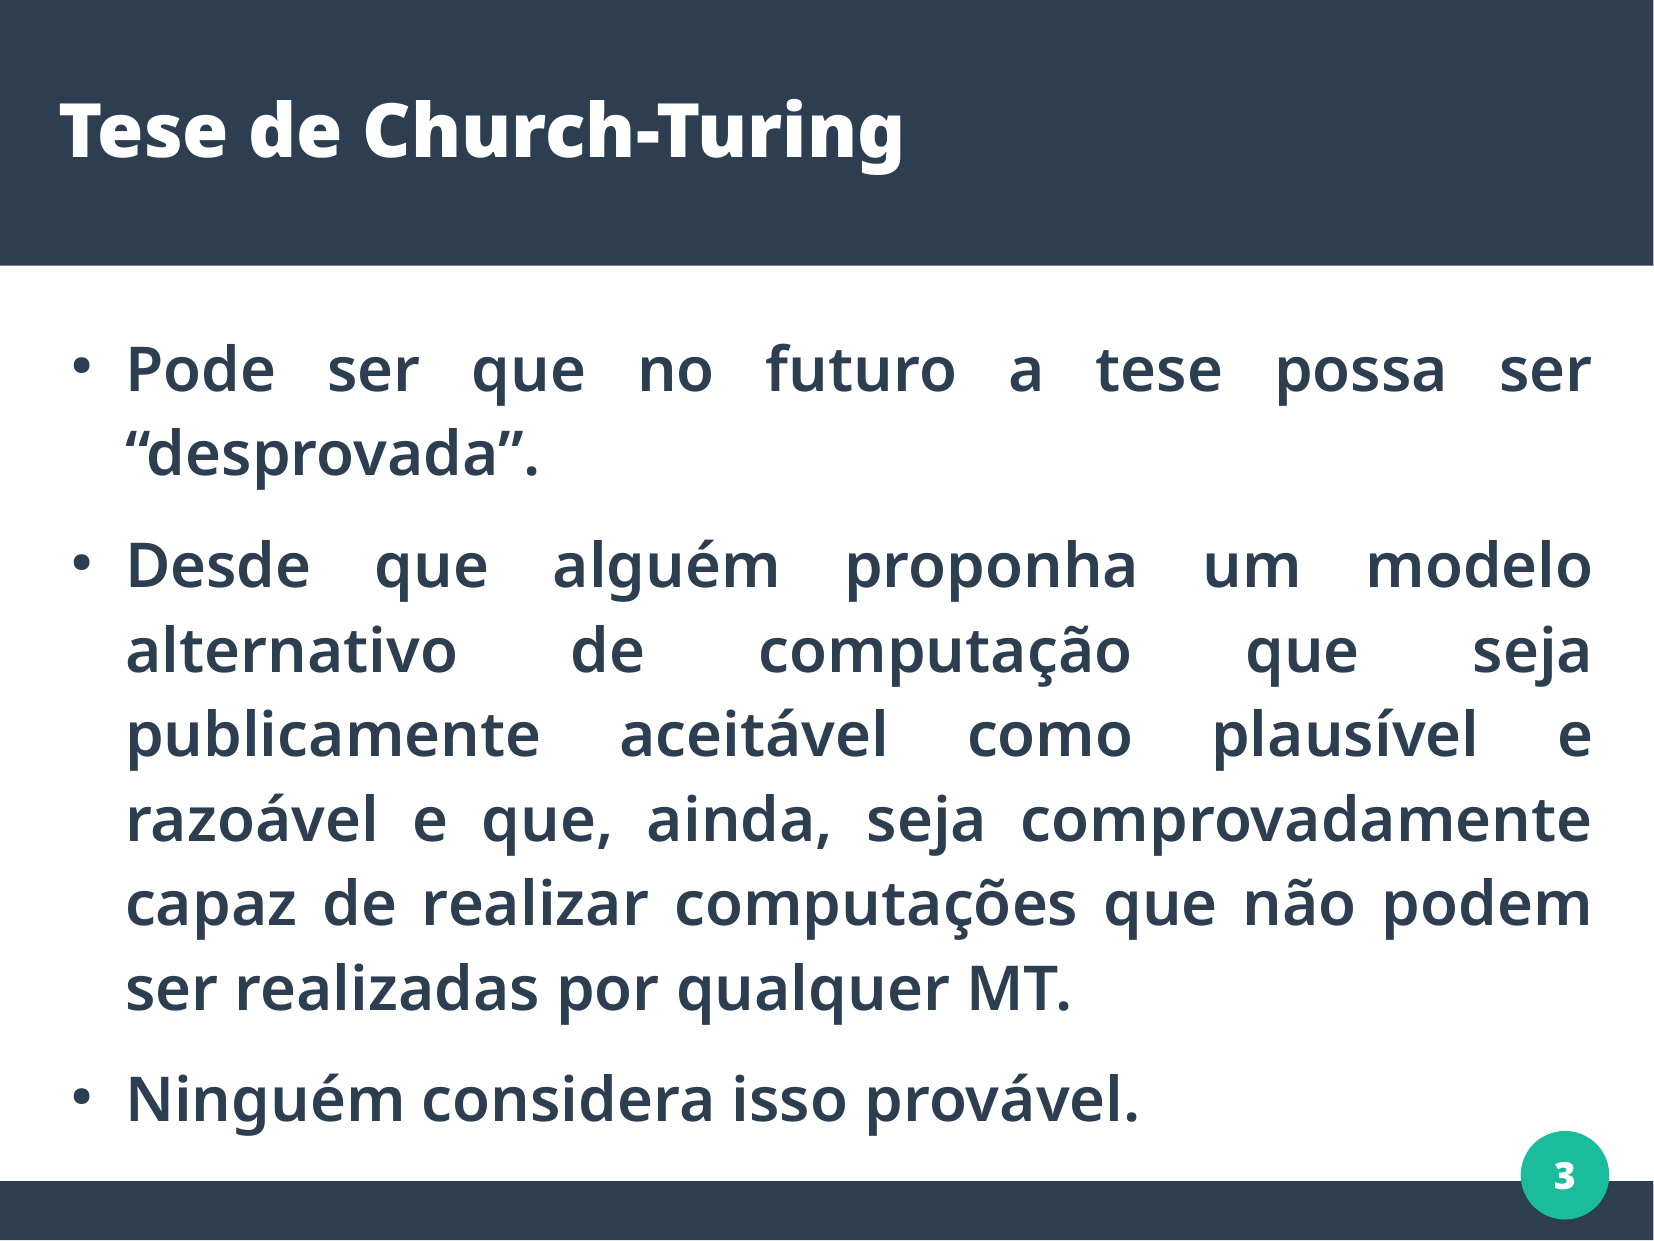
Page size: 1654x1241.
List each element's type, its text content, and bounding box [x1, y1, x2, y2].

list Pode ser que no futuro a tese possa ser “desprovada”. Desde que alguém proponha um modelo alternativo de computação que seja publicamente aceitável como plausível e razoável e que, ainda, seja comprovadamente capaz de realizar computações que não podem ser realizadas por qualquer MT. Ninguém considera isso provável. [59, 324, 1595, 1152]
title Tese de Church-Turing [59, 49, 1595, 207]
